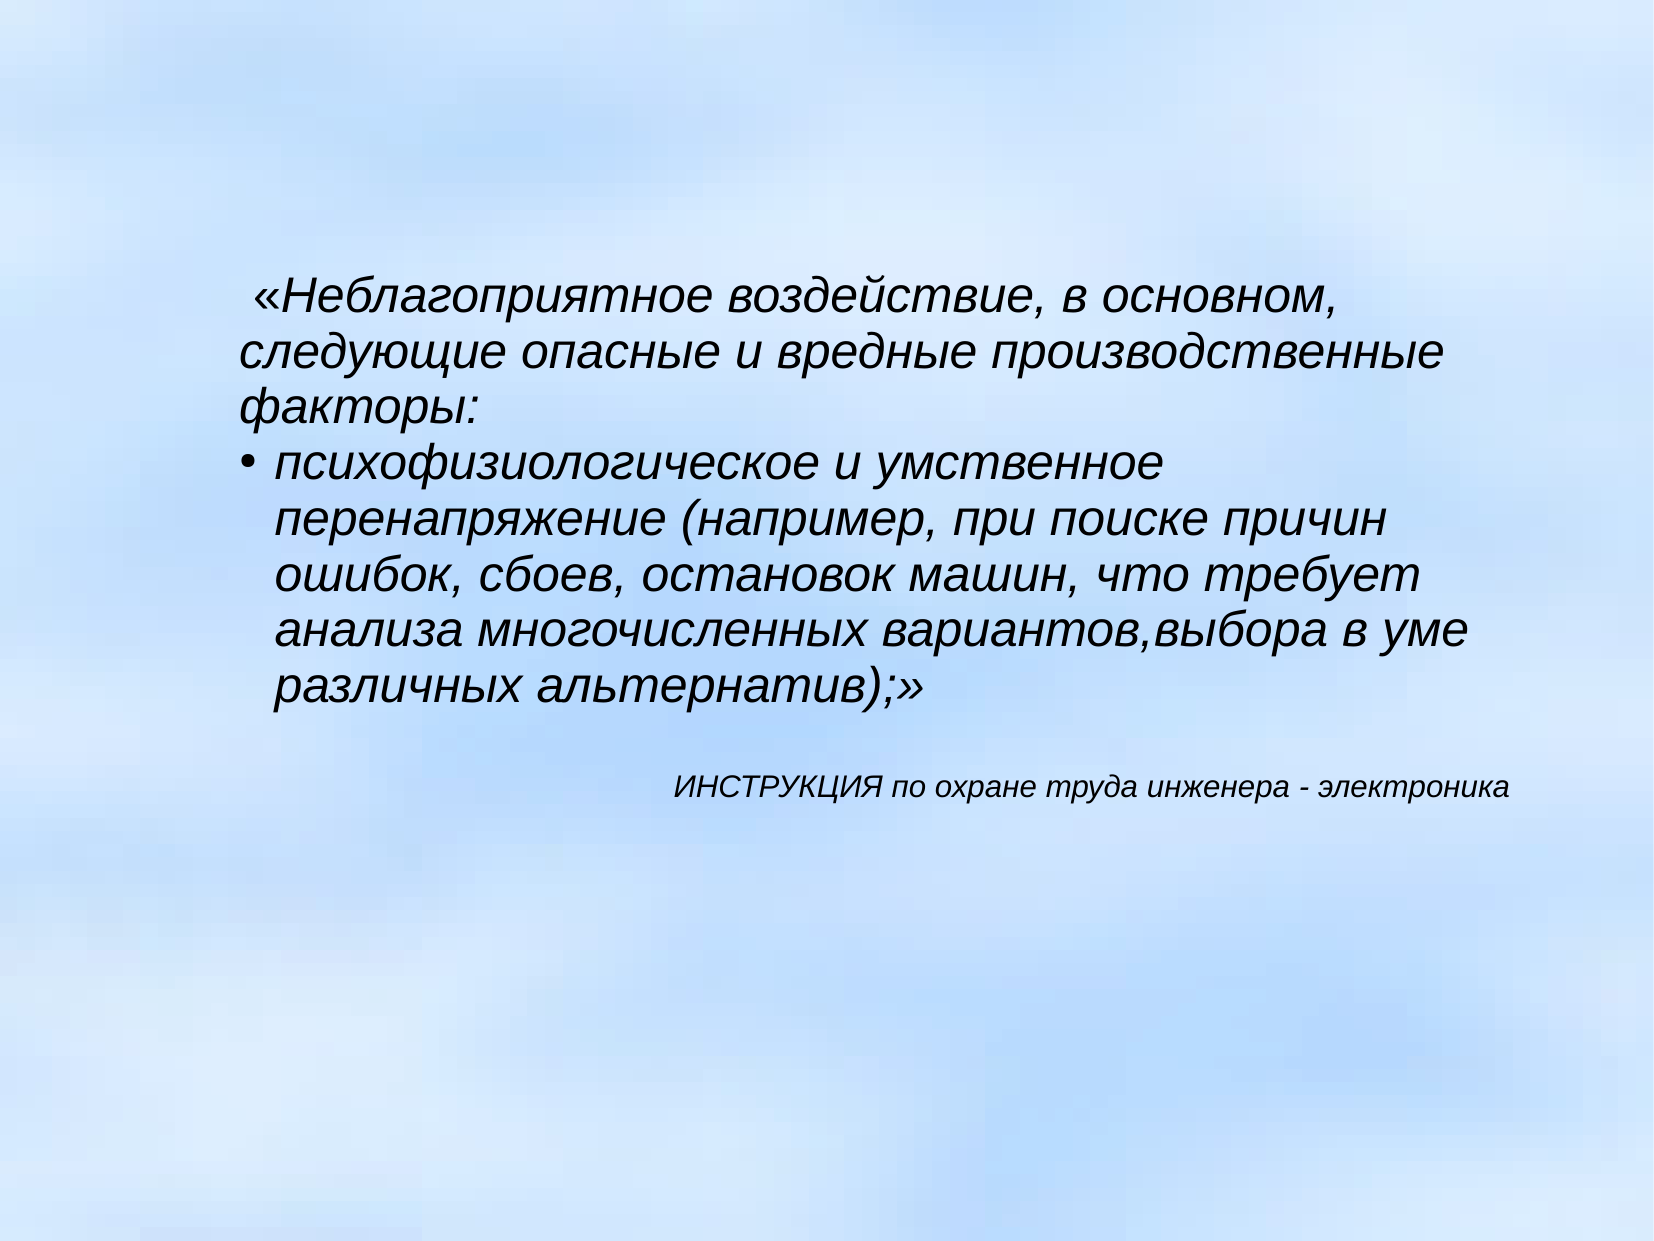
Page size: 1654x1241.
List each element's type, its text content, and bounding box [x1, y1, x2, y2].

text_box «Неблагоприятное воздействие, в основном, следующие опасные и вредные производственные факторы: психофизиологическое и умственное перенапряжение (например, при поиске причин ошибок, сбоев, остановок машин, что требует анализа многочисленных вариантов,выбора в уме различных альтернатив);» ИНСТРУКЦИЯ по охране труда инженера - электроника [224, 259, 1542, 823]
picture [0, 0, 1654, 1241]
